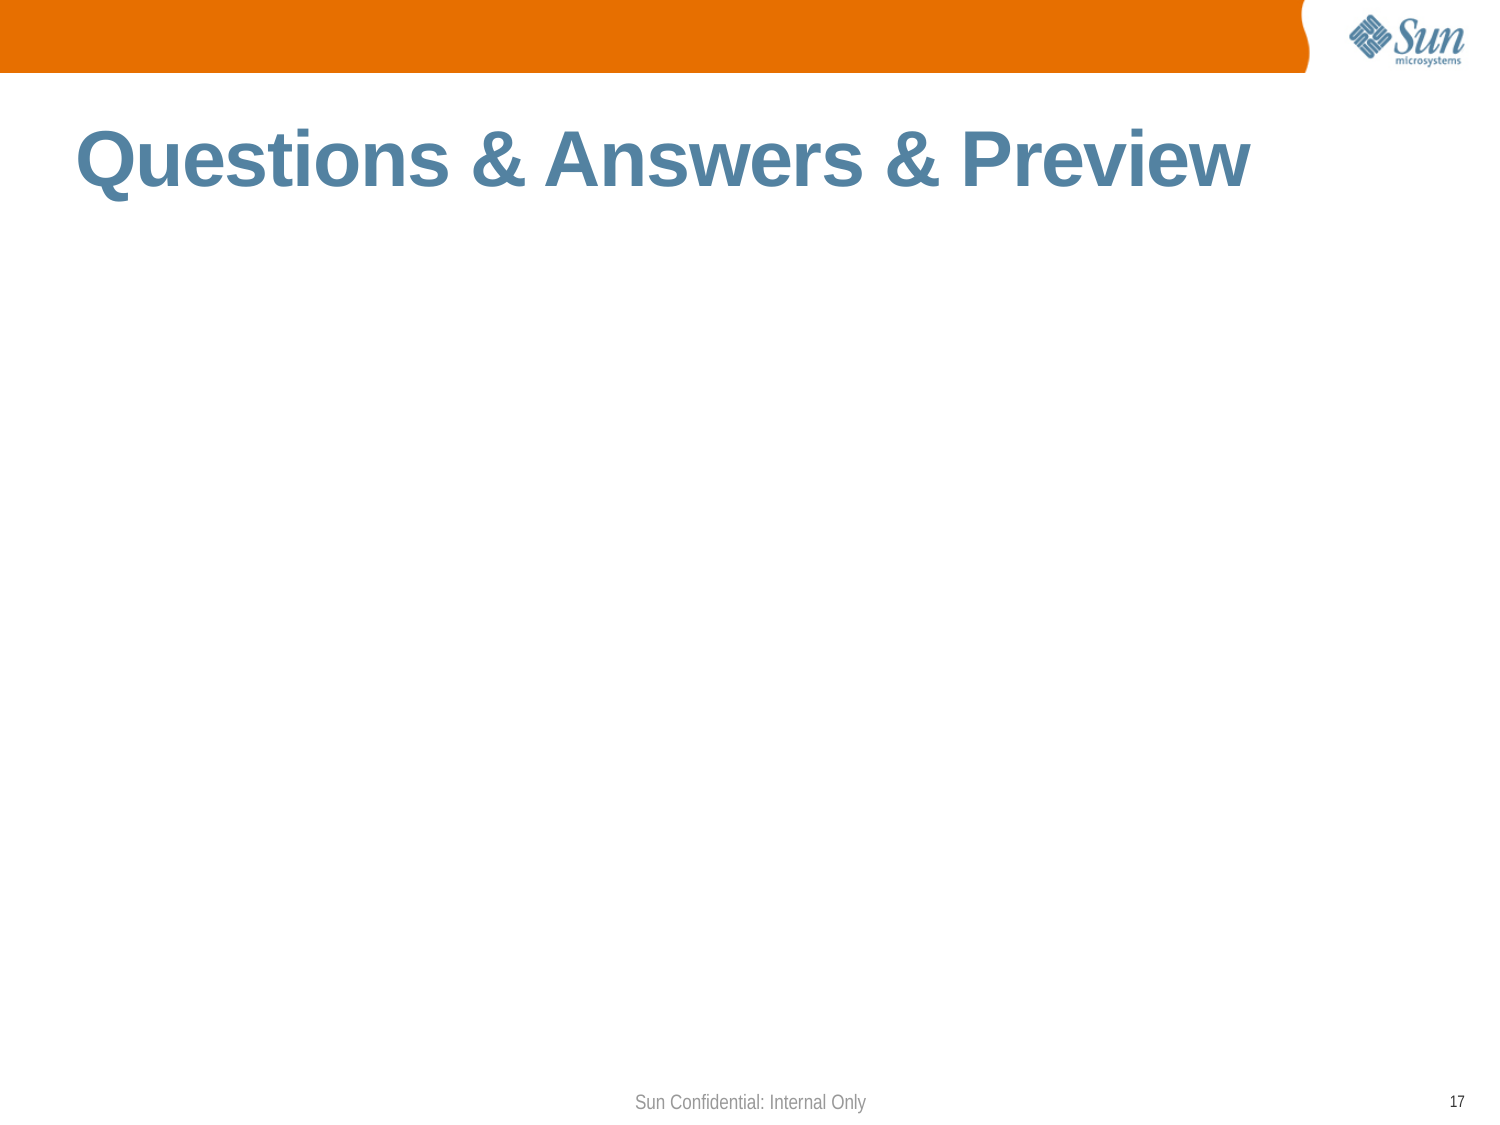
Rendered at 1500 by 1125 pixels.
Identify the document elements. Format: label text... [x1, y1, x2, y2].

picture [0, 0, 1500, 73]
title Questions & Answers & Preview [75, 123, 1437, 227]
